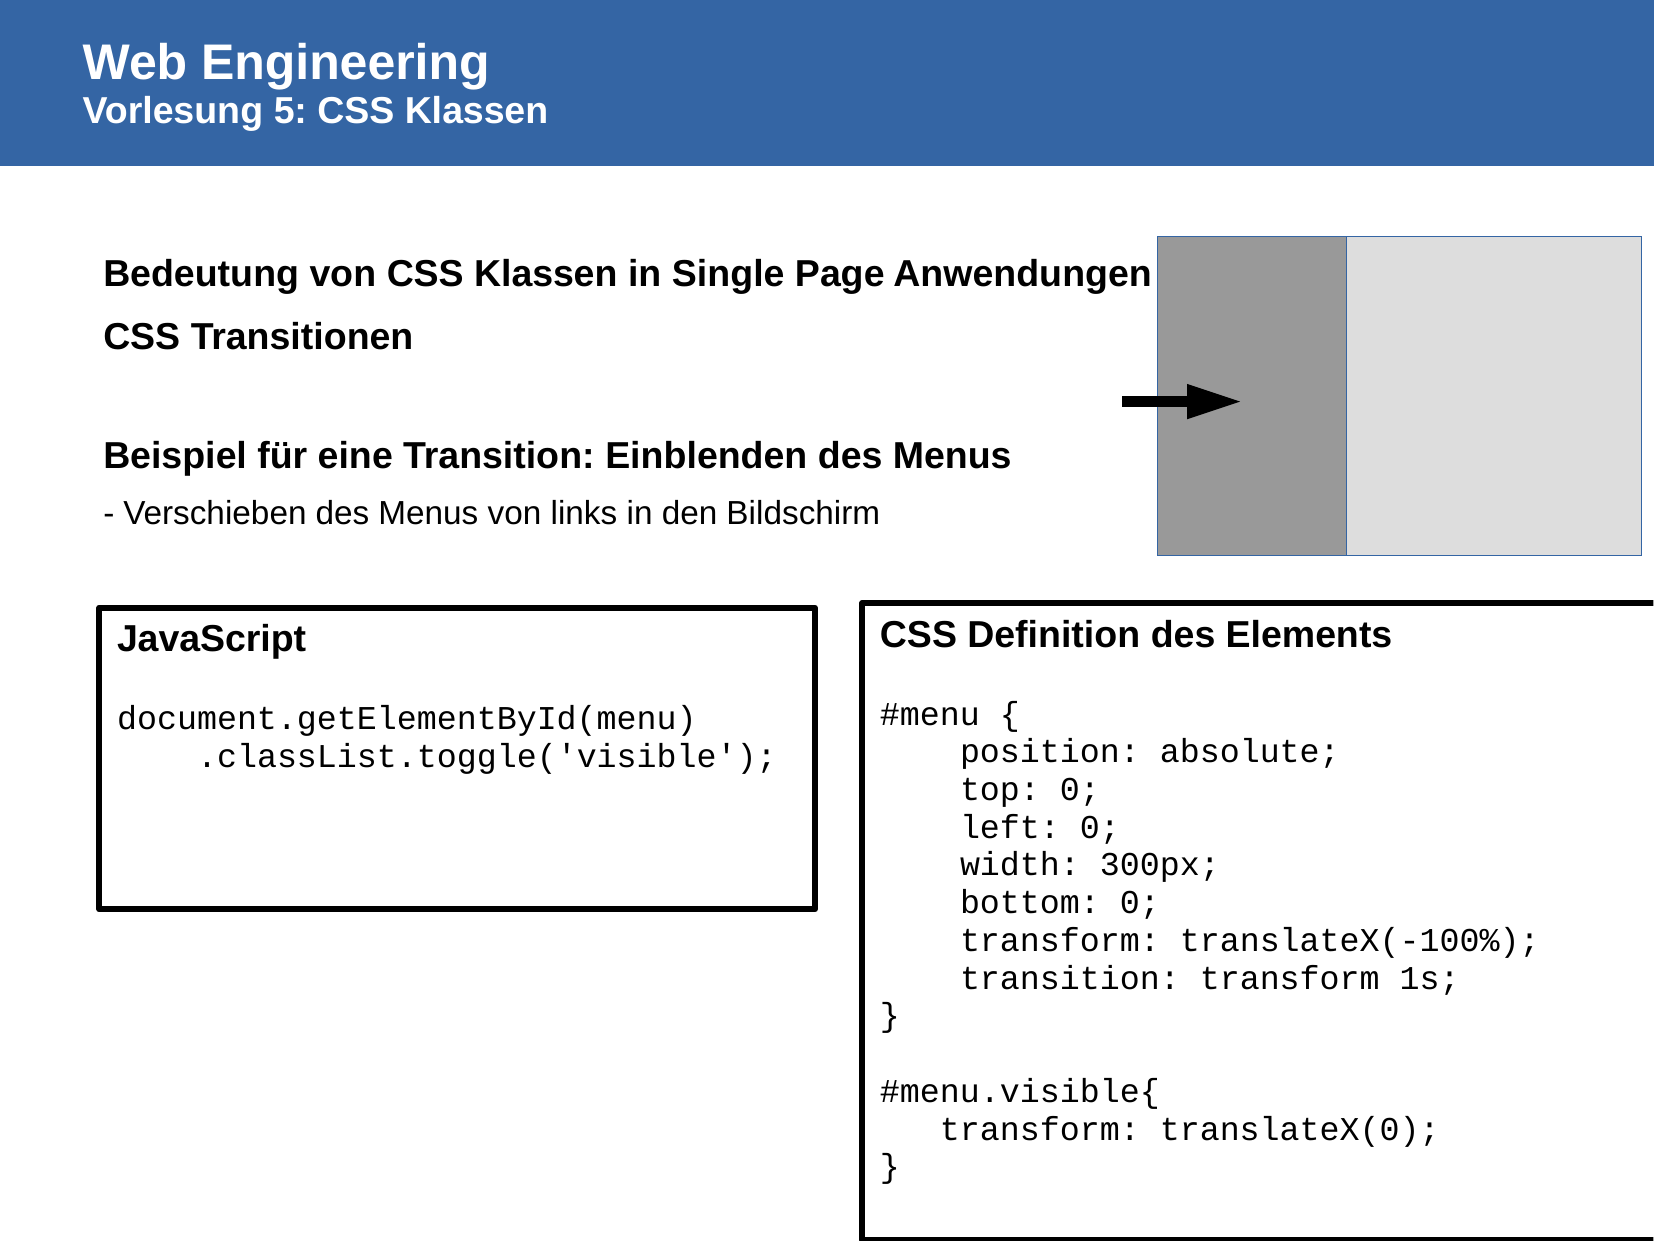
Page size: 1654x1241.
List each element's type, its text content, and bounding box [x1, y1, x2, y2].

title Web Engineering Vorlesung 5: CSS Klassen [82, 0, 1571, 166]
text_box [1157, 236, 1642, 556]
text_box CSS Definition des Elements #menu { position: absolute; top: 0; left: 0; width: 300px; bottom: 0; transform: translateX(-100%); transition: transform 1s; } #menu.visible{ transform: translateX(0); } [862, 602, 1654, 1241]
text_box Bedeutung von CSS Klassen in Single Page Anwendungen CSS Transitionen Beispiel für eine Transition: Einblenden des Menus - Verschieben des Menus von links in den Bildschirm [88, 224, 1595, 615]
text_box JavaScript document.getElementById(menu) .classList.toggle('visible'); [99, 607, 815, 910]
